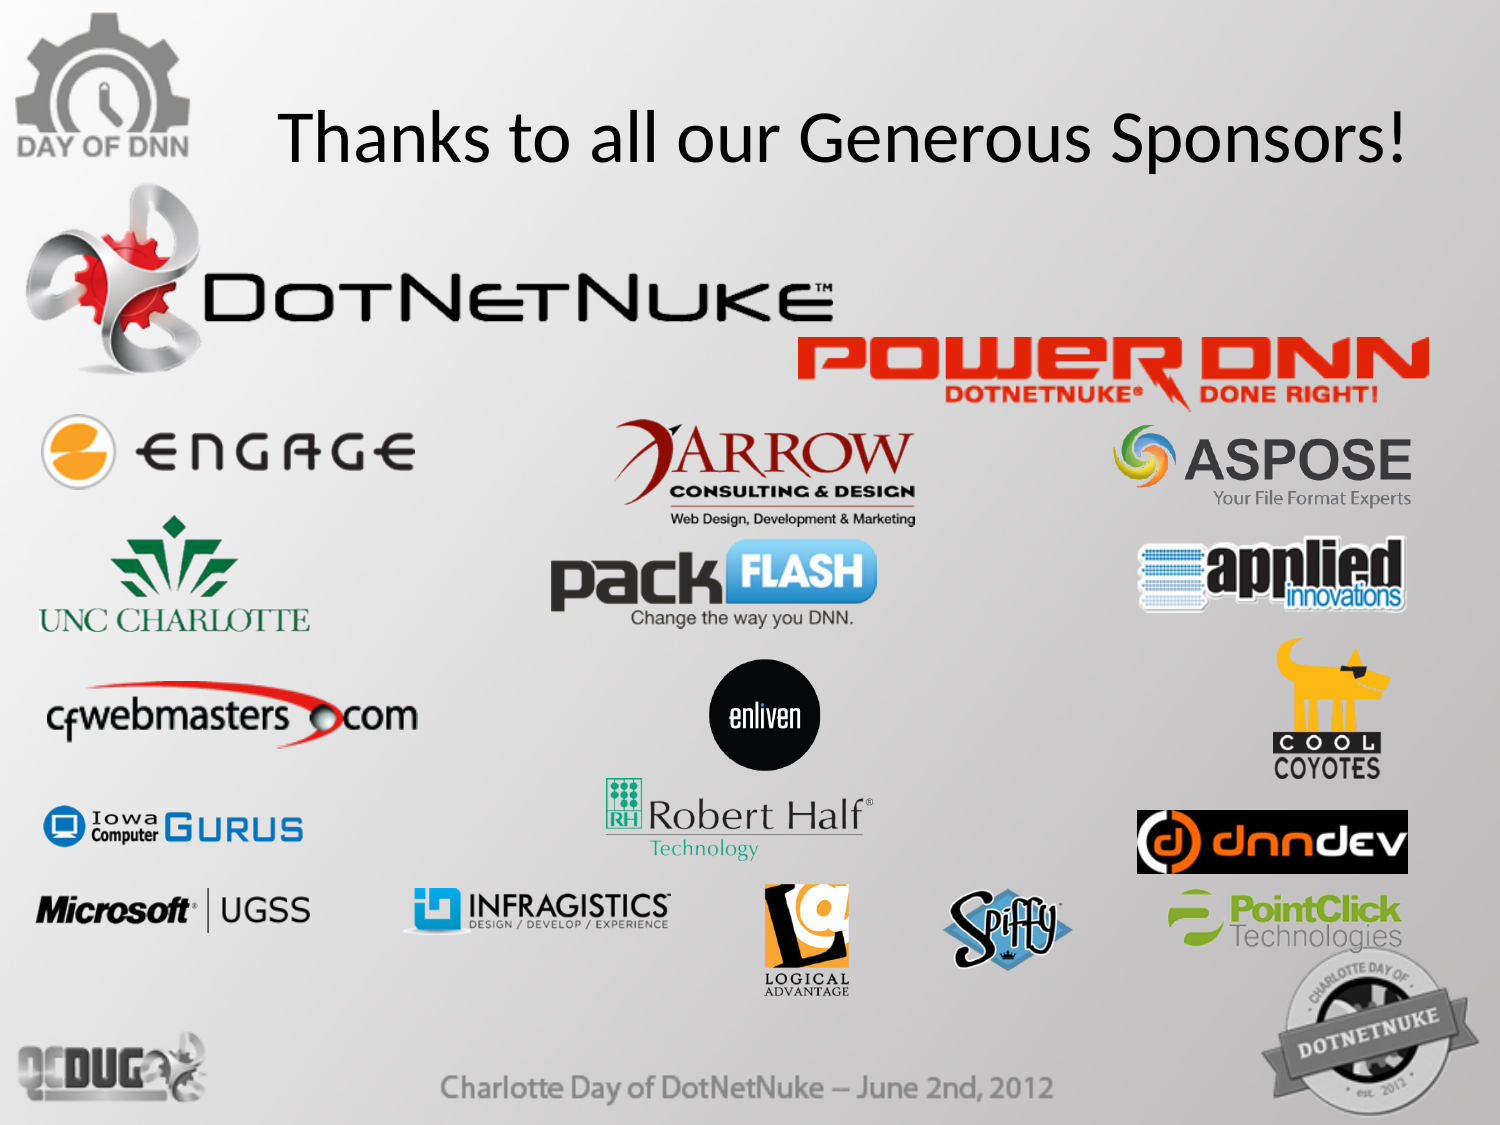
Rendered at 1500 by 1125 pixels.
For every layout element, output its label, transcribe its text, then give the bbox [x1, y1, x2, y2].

picture [0, 0, 1500, 1125]
title Thanks to all our Generous Sponsors! [225, 50, 1463, 238]
